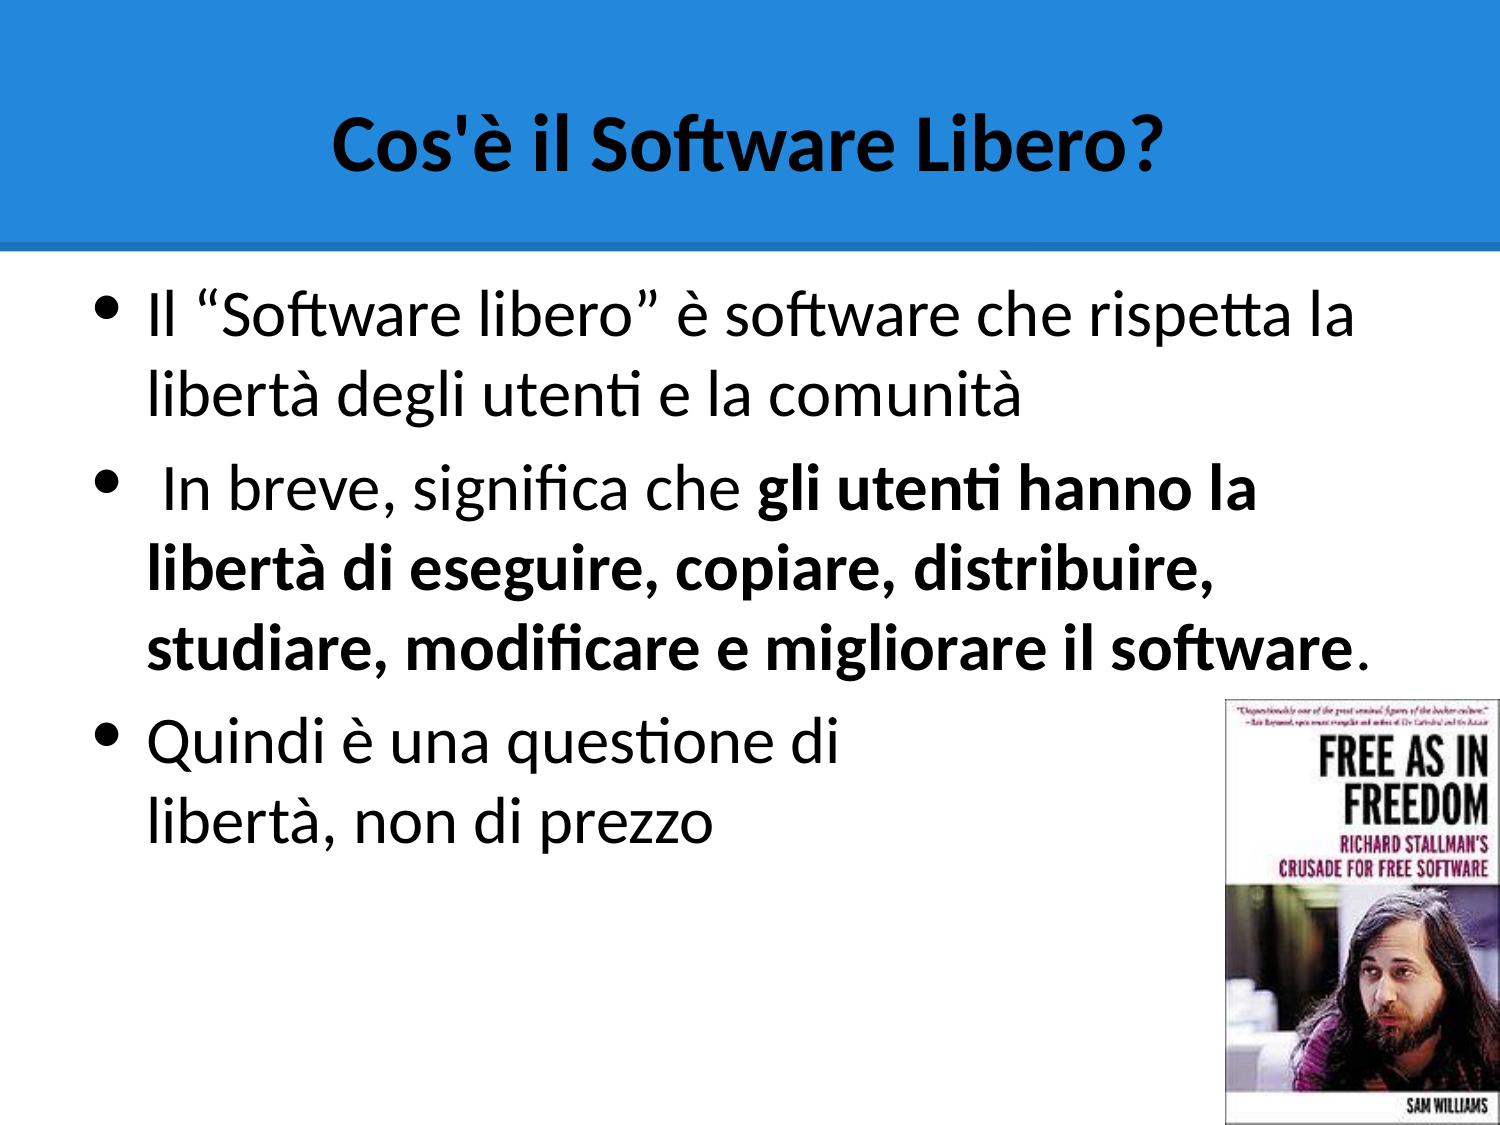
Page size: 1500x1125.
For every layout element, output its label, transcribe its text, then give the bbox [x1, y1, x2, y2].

list Il “Software libero” è software che rispetta la libertà degli utenti e la comunità In breve, significa che gli utenti hanno la libertà di eseguire, copiare, distribuire, studiare, modificare e migliorare il software. Quindi è una questione di libertà, non di prezzo [75, 262, 1425, 1078]
title Cos'è il Software Libero? [75, 45, 1425, 233]
picture [1225, 699, 1500, 1125]
